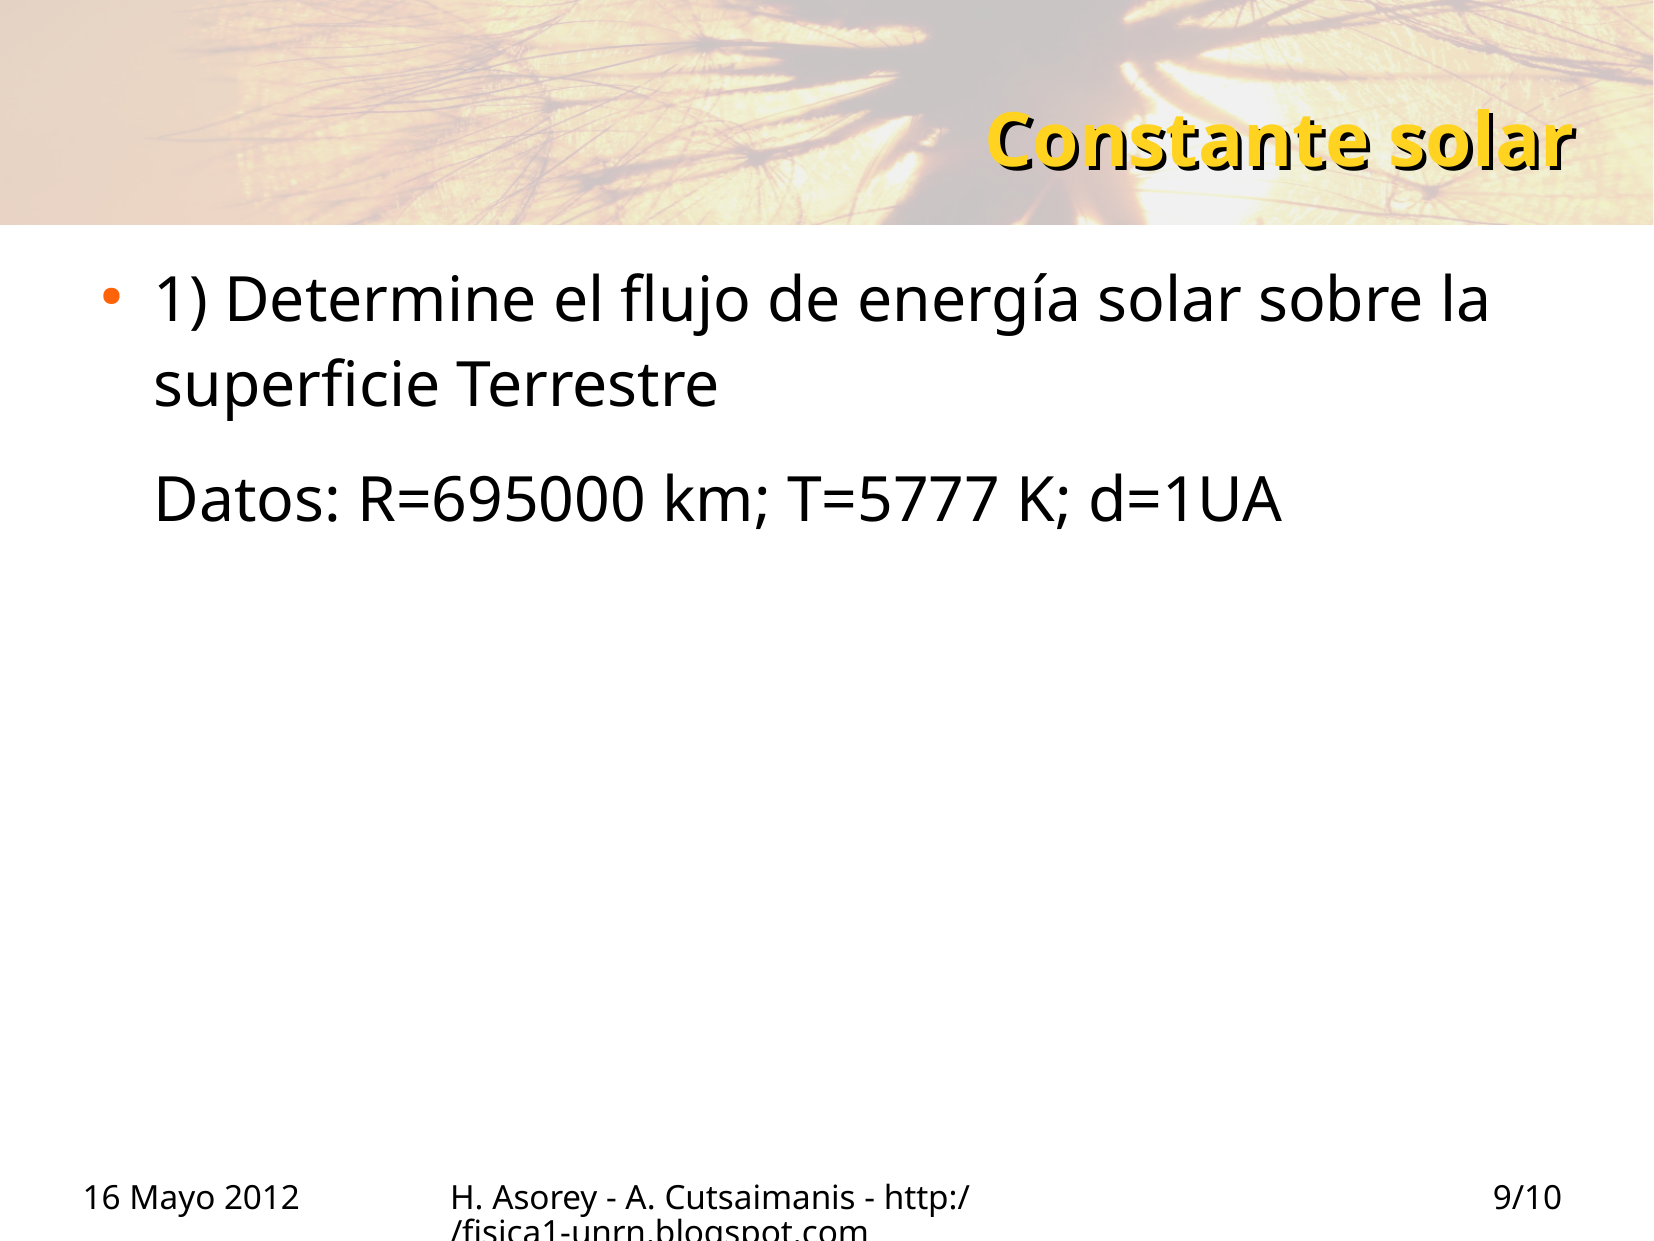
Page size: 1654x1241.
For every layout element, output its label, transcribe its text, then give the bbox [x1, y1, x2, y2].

list 1) Determine el flujo de energía solar sobre la superficie Terrestre Datos: R=695000 km; T=5777 K; d=1UA [82, 255, 1571, 1156]
picture [0, 0, 1654, 225]
title Constante solar [86, 49, 1576, 226]
